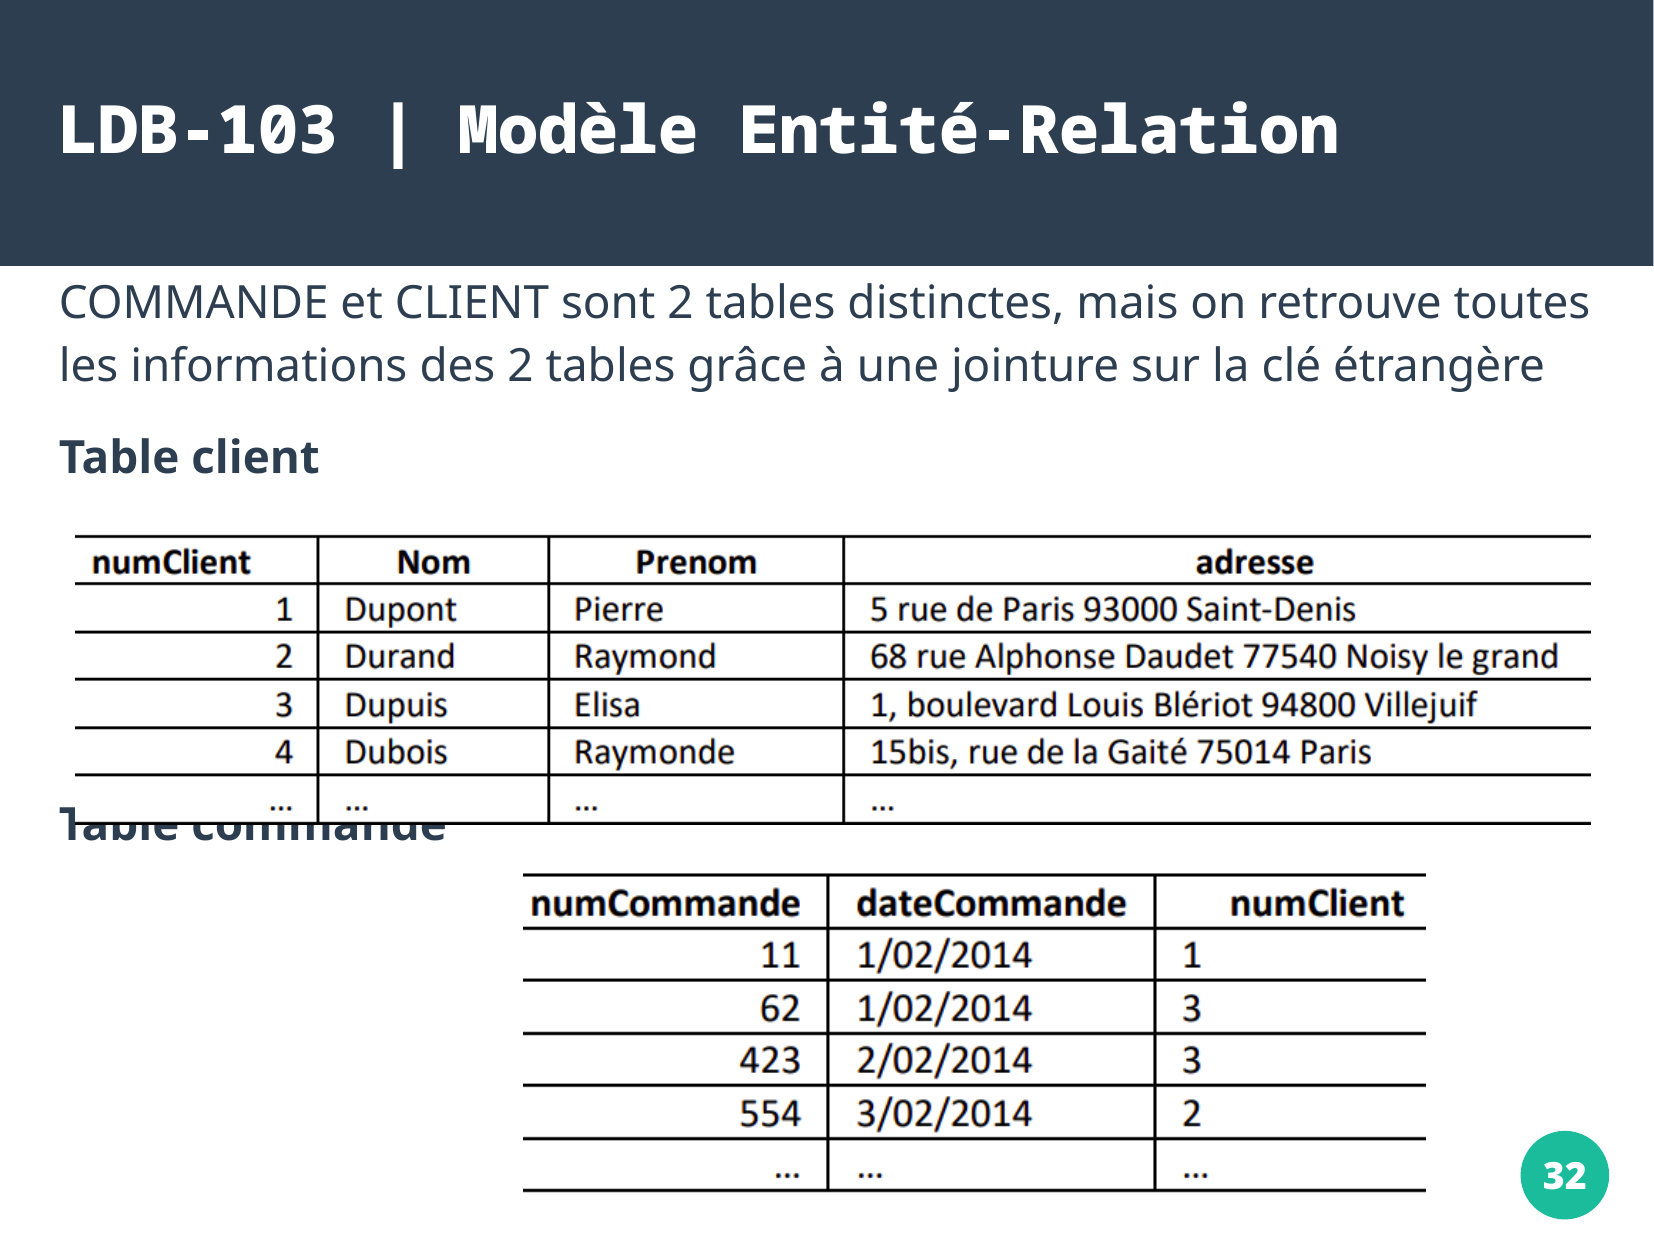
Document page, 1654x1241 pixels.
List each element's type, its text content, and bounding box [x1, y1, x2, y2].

picture [75, 531, 1591, 826]
list COMMANDE et CLIENT sont 2 tables distinctes, mais on retrouve toutes les informations des 2 tables grâce à une jointure sur la clé étrangère Table client Table commande [58, 270, 1595, 1186]
title LDB-103 | Modèle Entité-Relation [58, 49, 1595, 207]
picture [523, 869, 1426, 1197]
